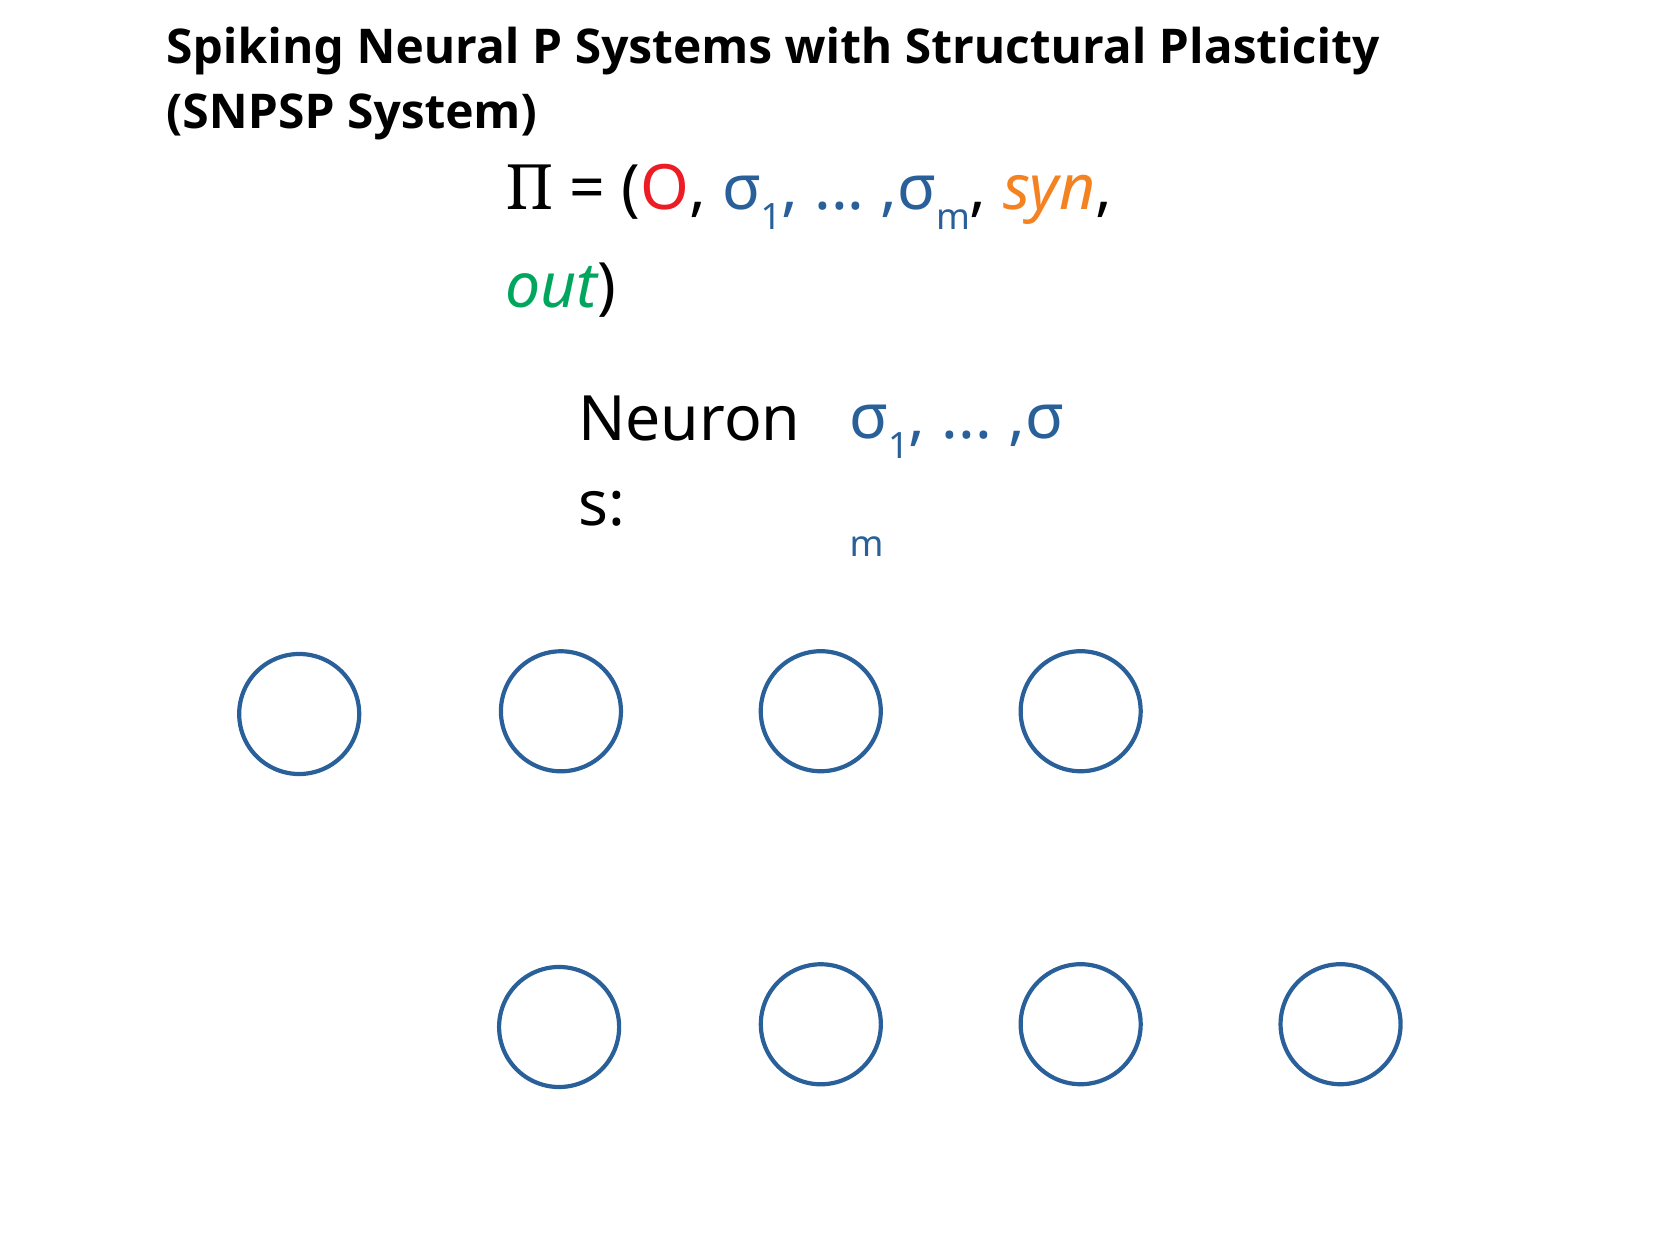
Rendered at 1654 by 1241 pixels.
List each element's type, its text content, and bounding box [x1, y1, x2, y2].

text_box Π = (O, σ1, ... ,σm, syn, out) [490, 135, 1156, 248]
text_box Spiking Neural P Systems with Structural Plasticity (SNPSP System) [151, 4, 1502, 83]
text_box Neurons: [563, 365, 823, 464]
text_box σ1, ... ,σm [834, 364, 1086, 476]
